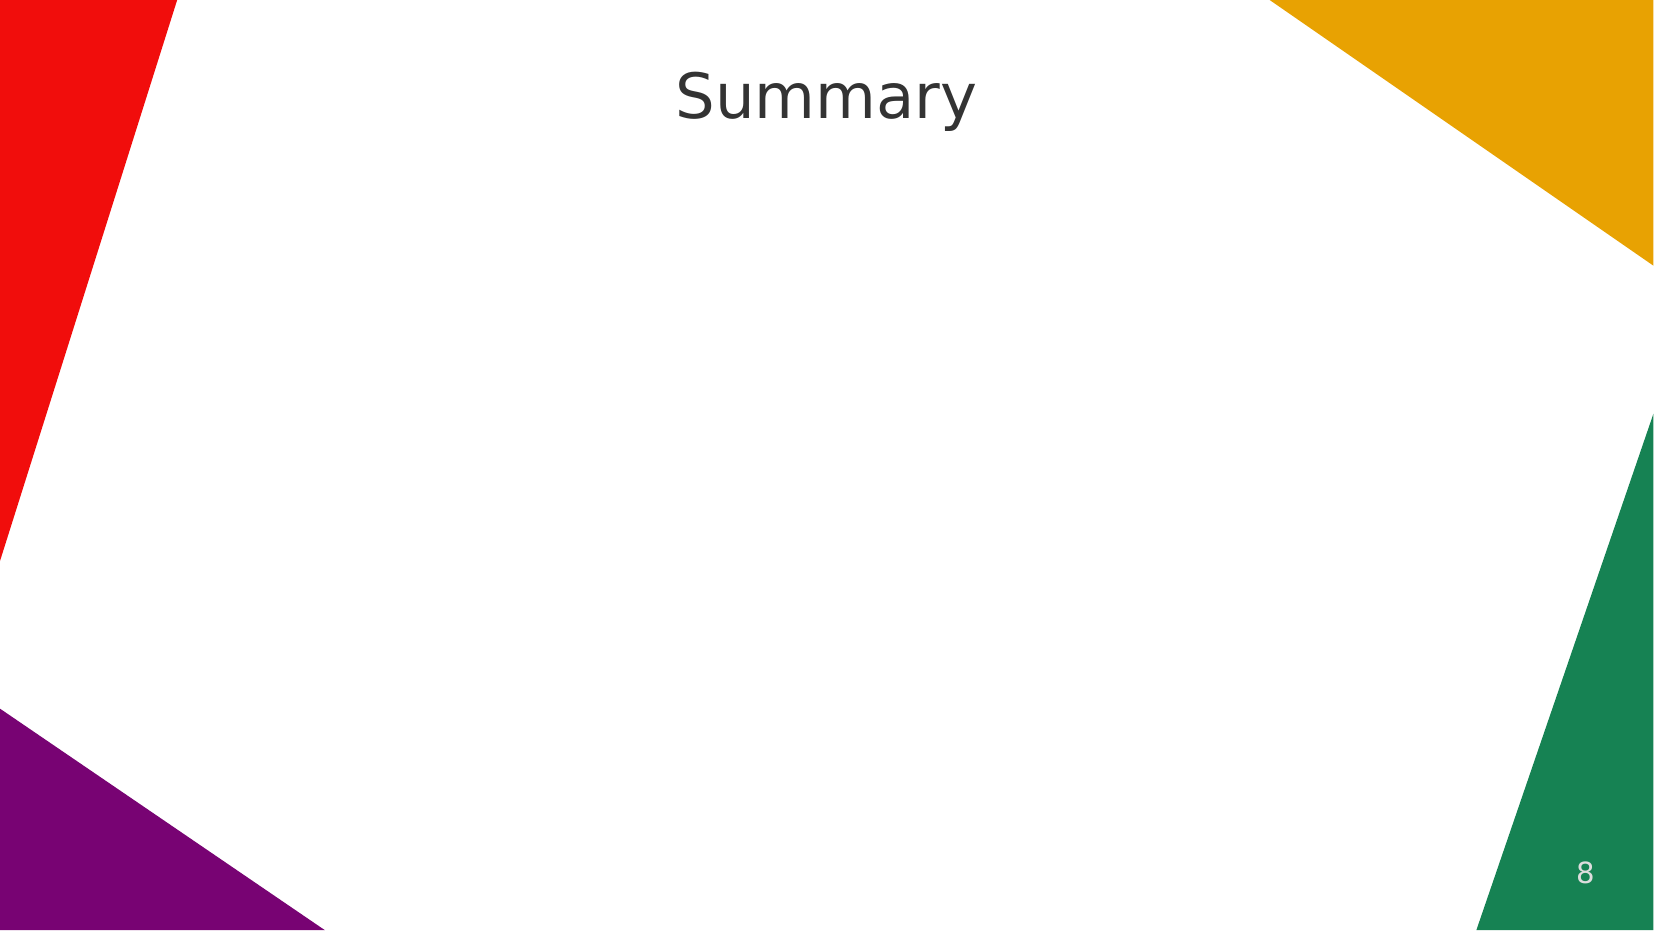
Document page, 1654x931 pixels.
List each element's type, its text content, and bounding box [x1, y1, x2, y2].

title Summary [118, 59, 1536, 207]
